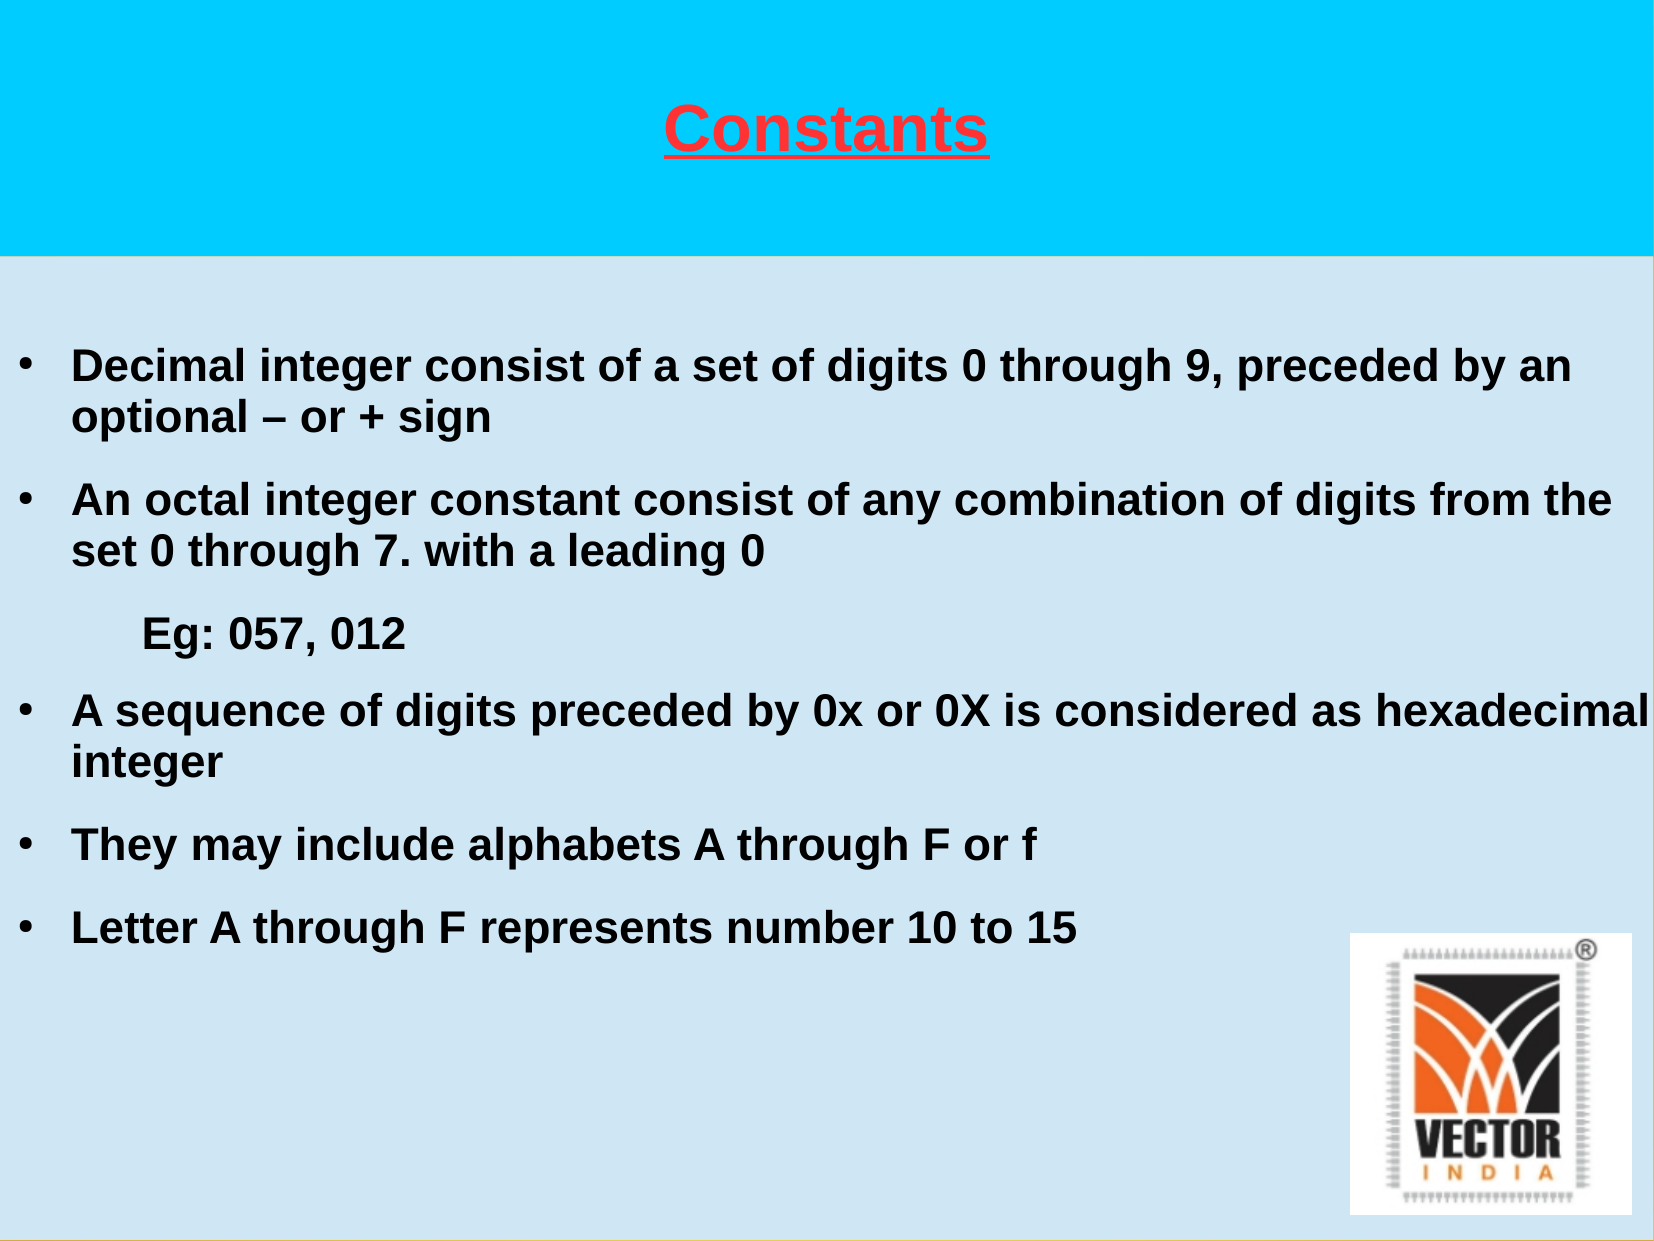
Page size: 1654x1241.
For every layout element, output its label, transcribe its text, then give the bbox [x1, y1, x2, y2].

list Decimal integer consist of a set of digits 0 through 9, preceded by an optional – or + sign An octal integer constant consist of any combination of digits from the set 0 through 7. with a leading 0 Eg: 057, 012 A sequence of digits preceded by 0x or 0X is considered as hexadecimal integer They may include alphabets A through F or f Letter A through F represents number 10 to 15 [0, 256, 1654, 1241]
picture [1350, 933, 1632, 1216]
title Constants [0, 0, 1654, 256]
